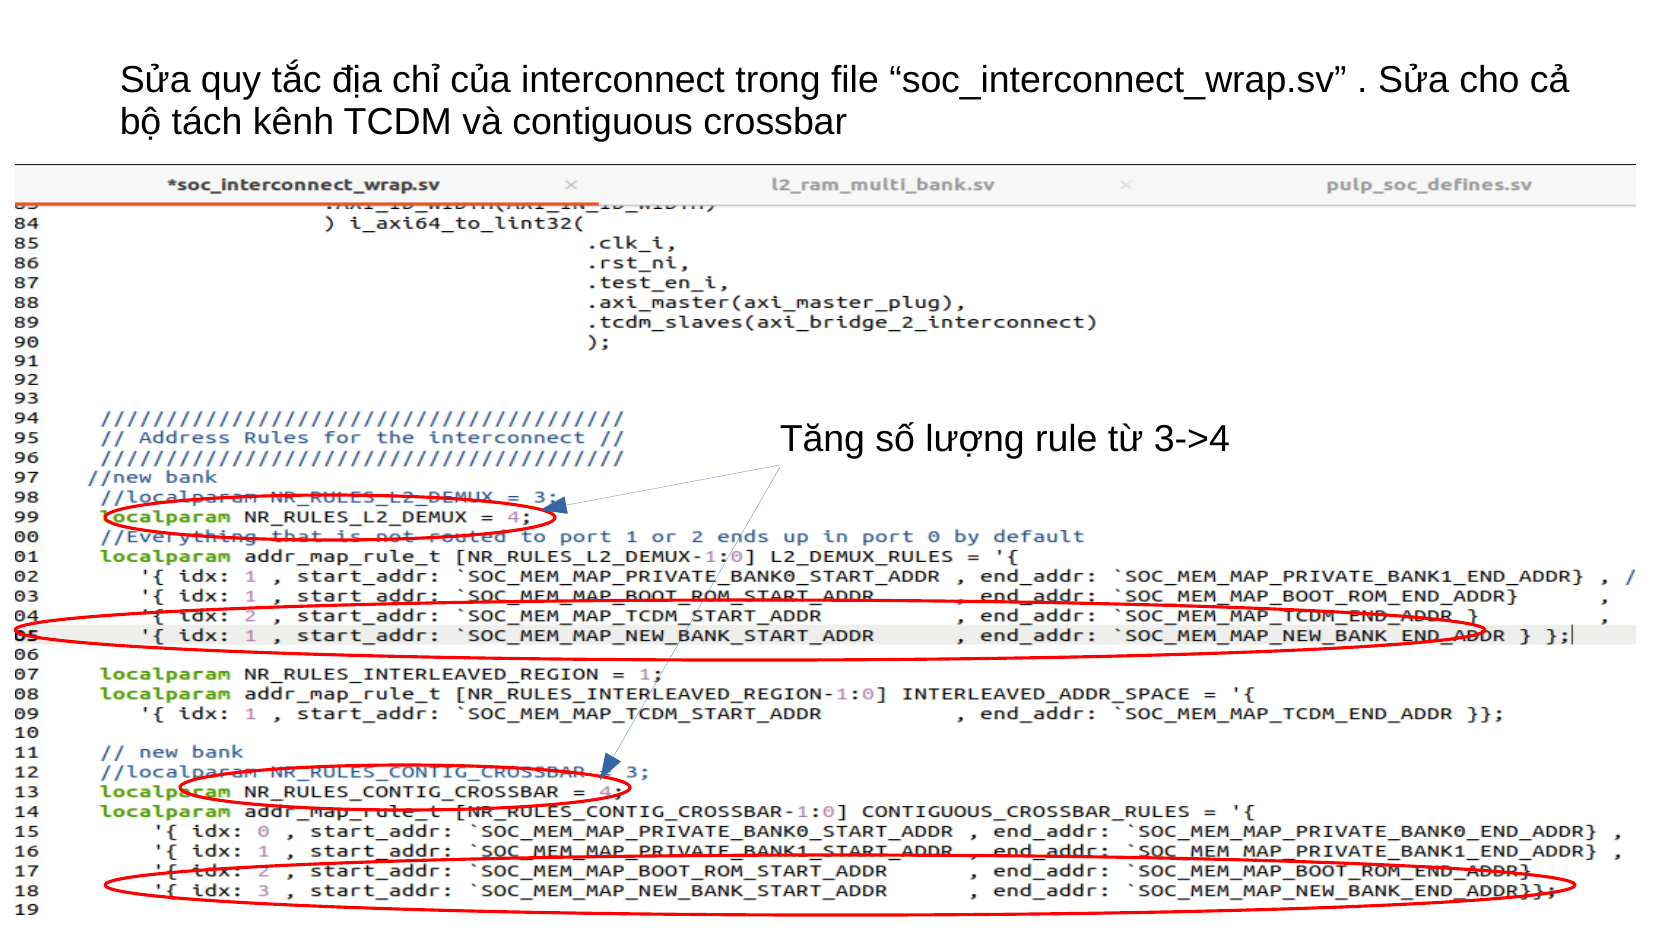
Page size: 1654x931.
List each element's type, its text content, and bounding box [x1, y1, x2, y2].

text_box Sửa quy tắc địa chỉ của interconnect trong file “soc_interconnect_wrap.sv” . Sửa cho cả bộ tách kênh TCDM và contiguous crossbar [105, 51, 1591, 151]
text_box Tăng số lượng rule từ 3->4 [765, 410, 1245, 467]
picture [19, 602, 701, 658]
picture [15, 164, 1636, 916]
picture [109, 857, 1572, 913]
picture [182, 767, 628, 808]
picture [671, 602, 1482, 658]
picture [107, 497, 553, 538]
